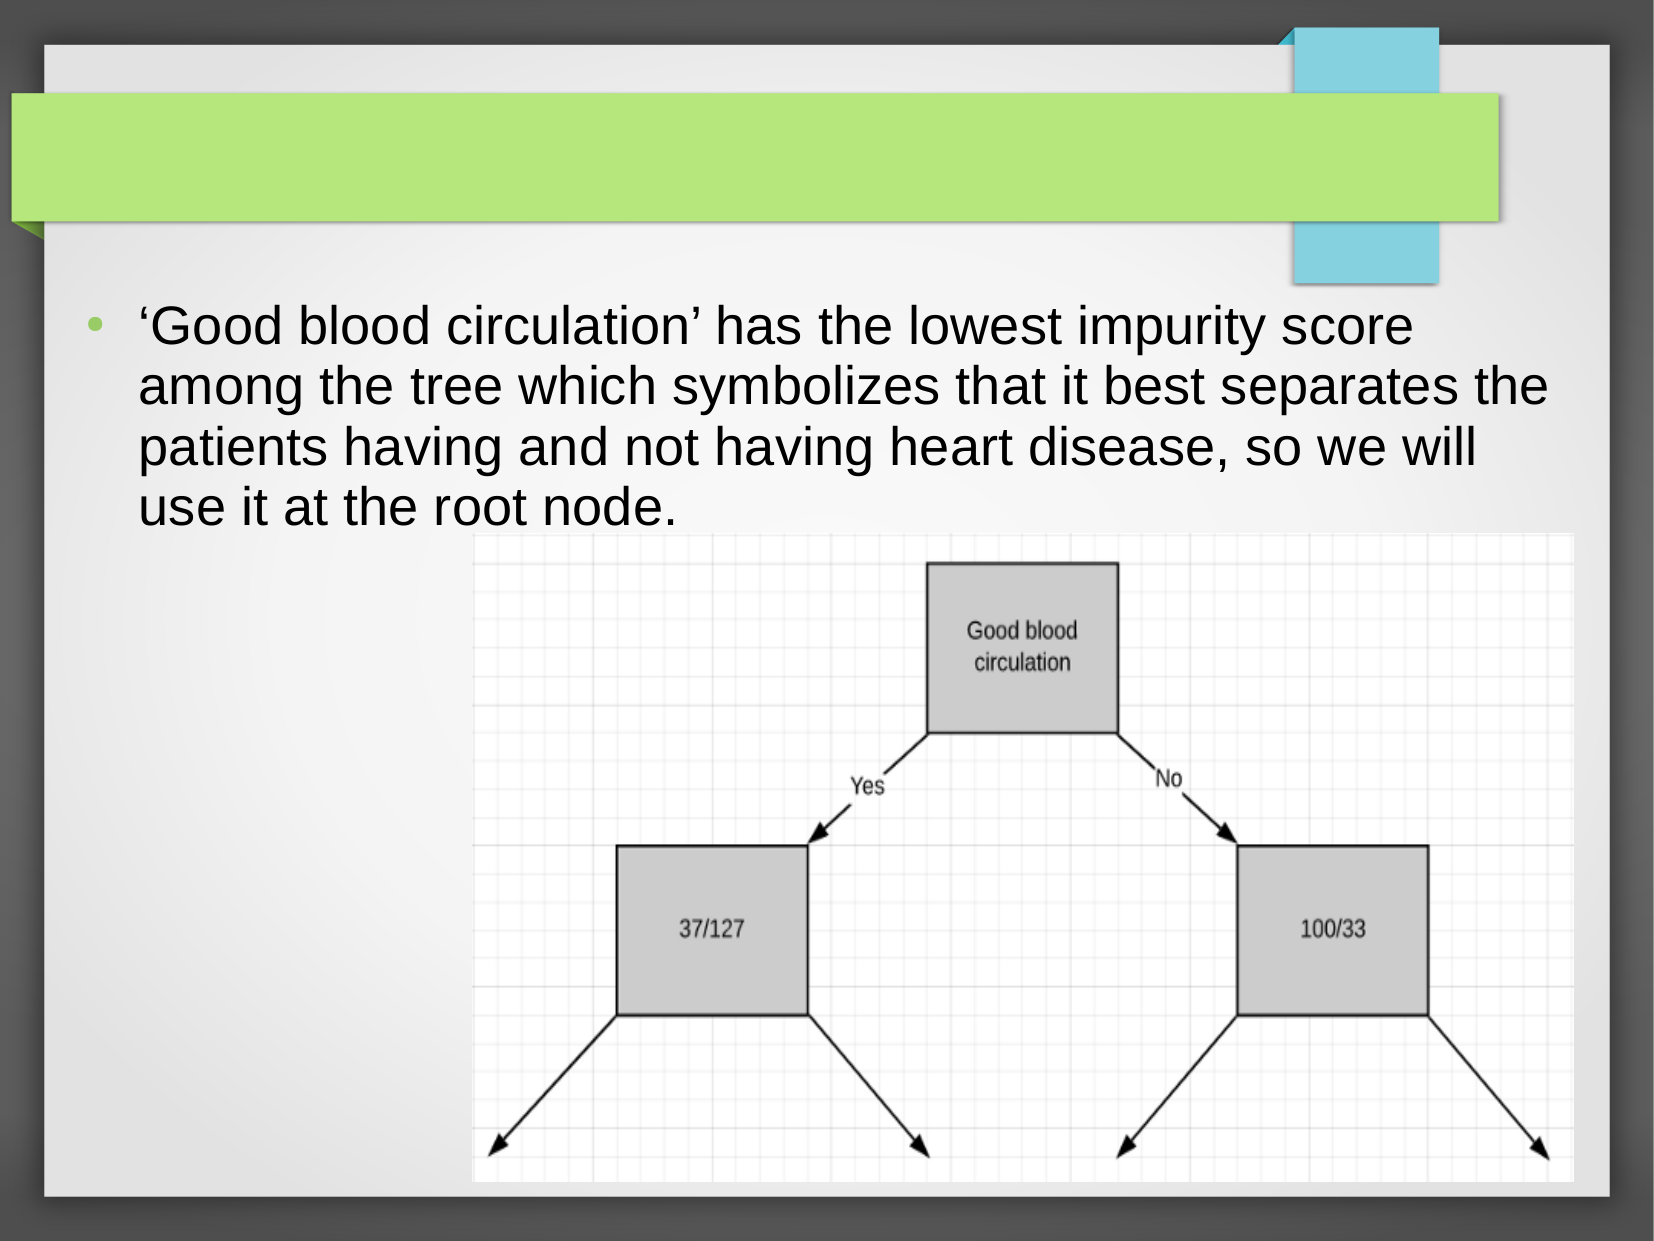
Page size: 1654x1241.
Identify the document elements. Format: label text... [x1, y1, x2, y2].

picture [0, 0, 1654, 1241]
list ‘Good blood circulation’ has the lowest impurity score among the tree which symbolizes that it best separates the patients having and not having heart disease, so we will use it at the root node. [67, 295, 1557, 1015]
